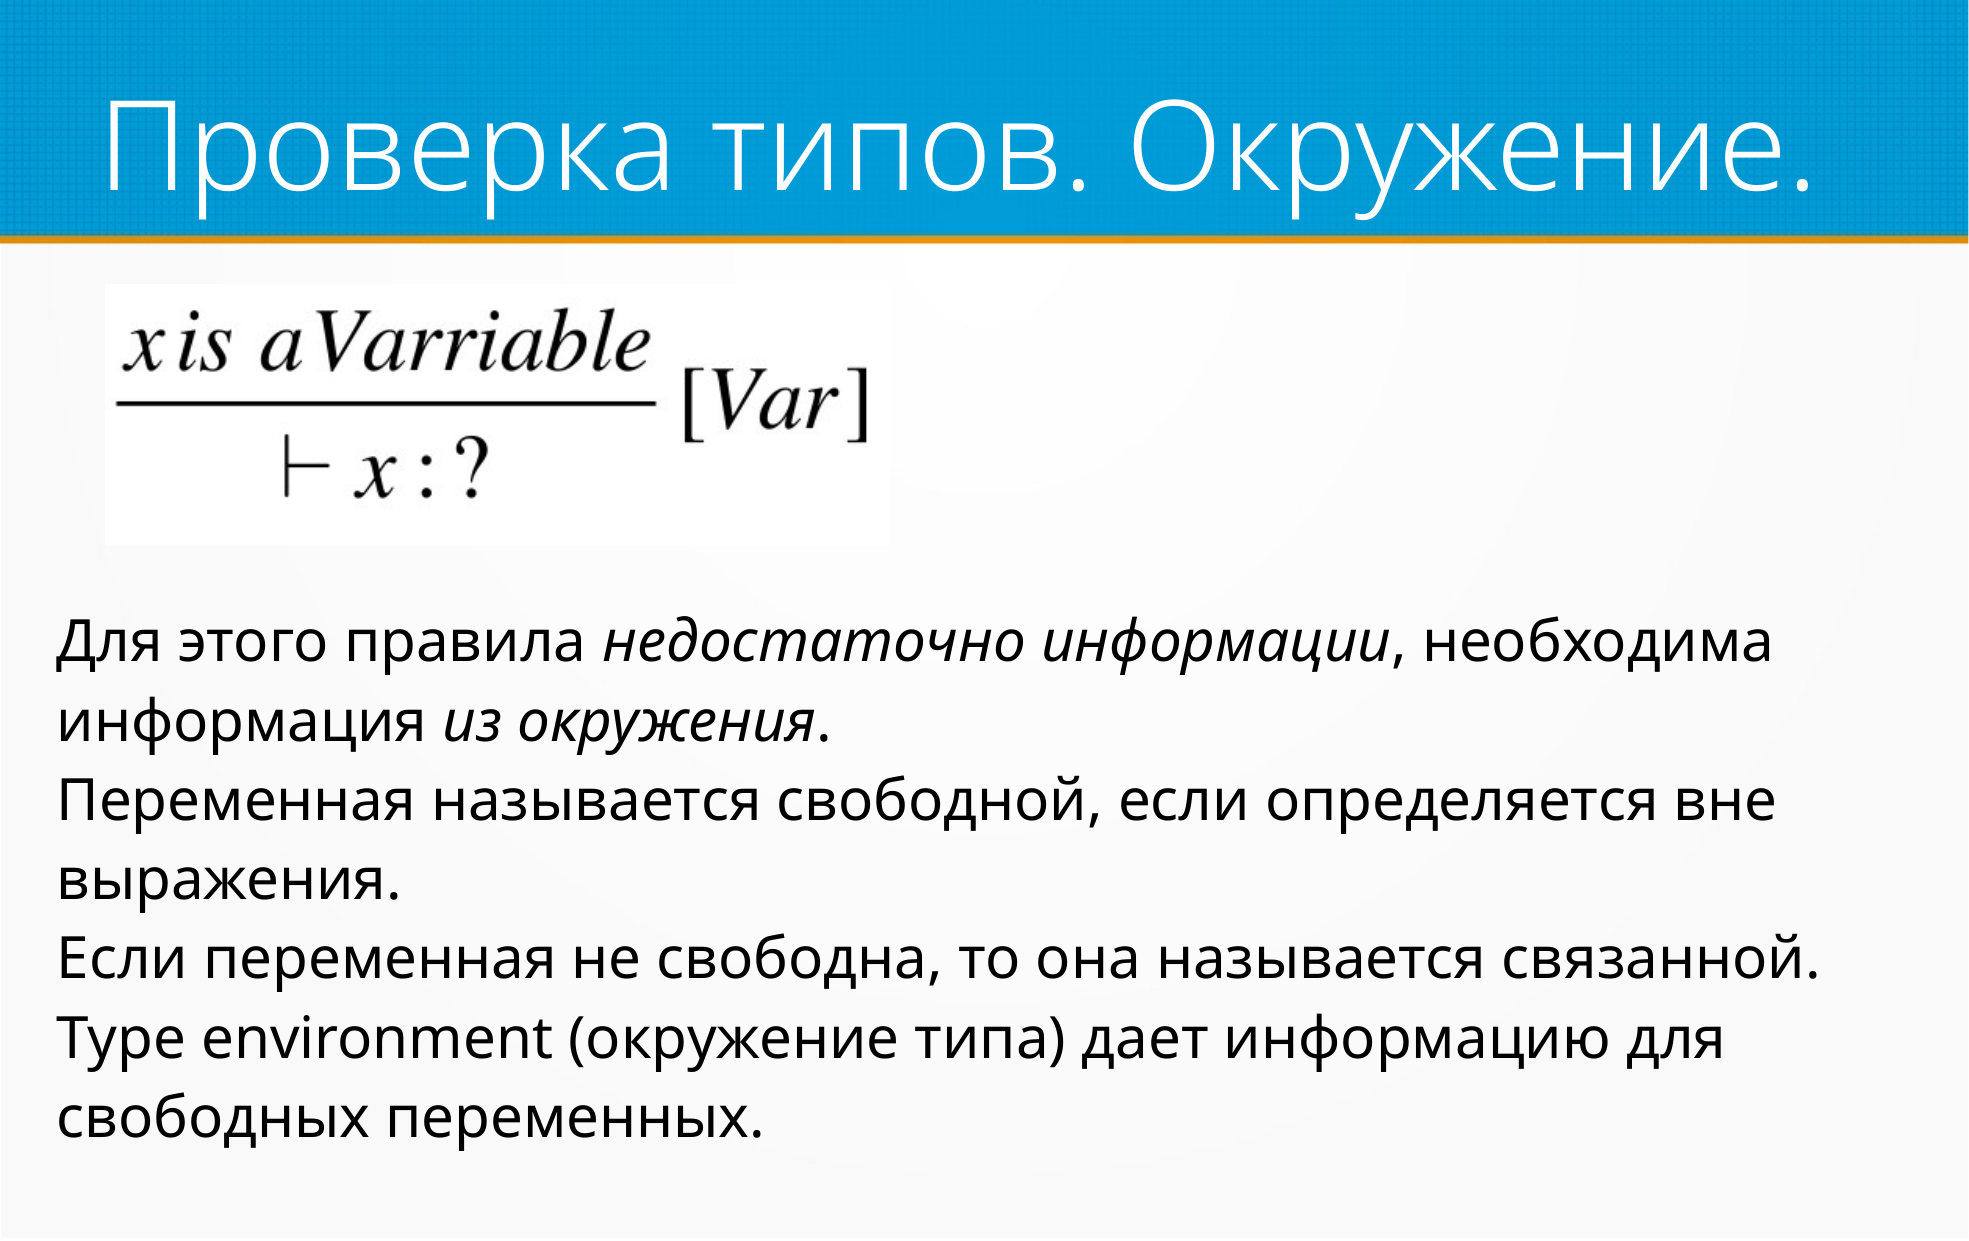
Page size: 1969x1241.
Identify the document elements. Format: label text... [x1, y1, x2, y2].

text_box Для этого правила недостаточно информации, необходима информация из окружения. Переменная называется свободной, если определяется вне выражения. Если переменная не свободна, то она называется связанной. Type environment (окружение типа) дает информацию для свободных переменных. [50, 600, 1906, 1154]
picture [0, 233, 1969, 1241]
title Проверка типов. Окружение. [98, 19, 1870, 227]
